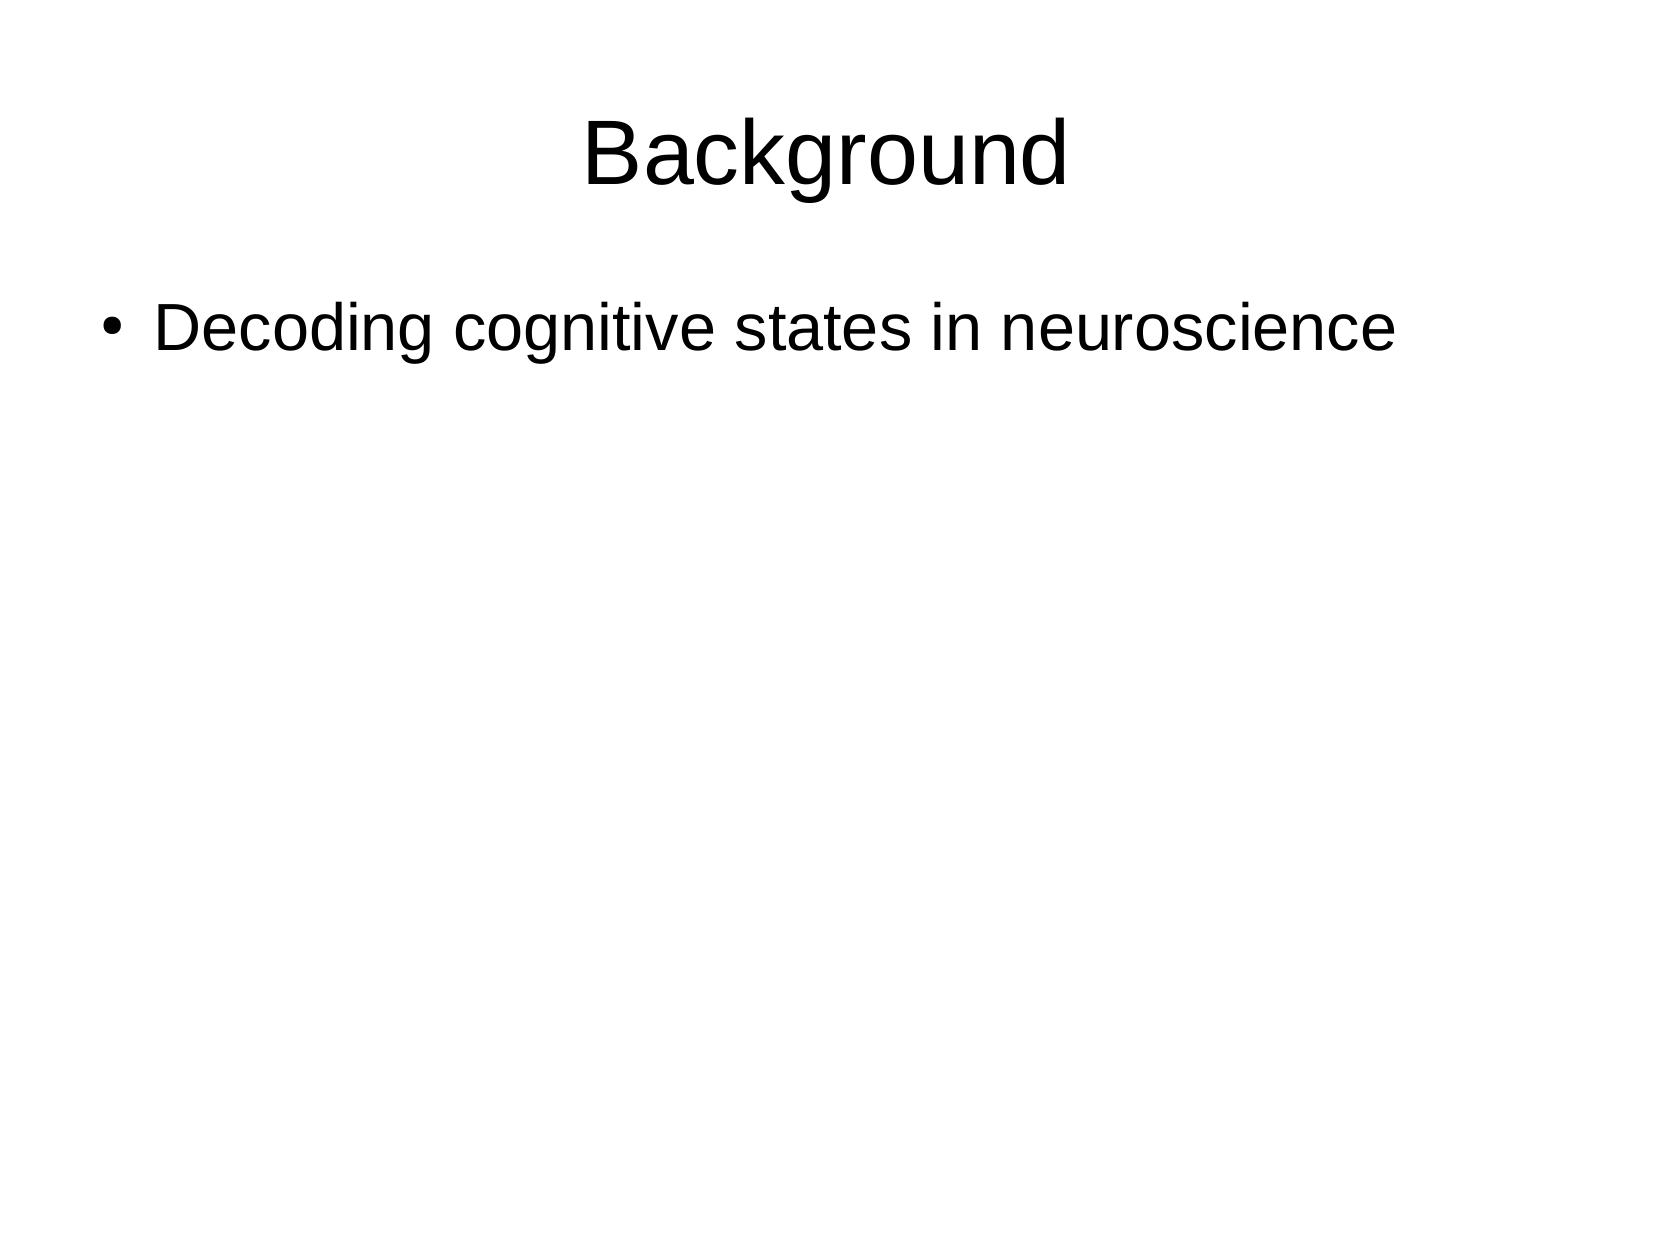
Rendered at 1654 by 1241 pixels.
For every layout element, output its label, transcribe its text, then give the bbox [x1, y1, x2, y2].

list Decoding cognitive states in neuroscience [82, 290, 1571, 1010]
title Background [82, 49, 1571, 257]
